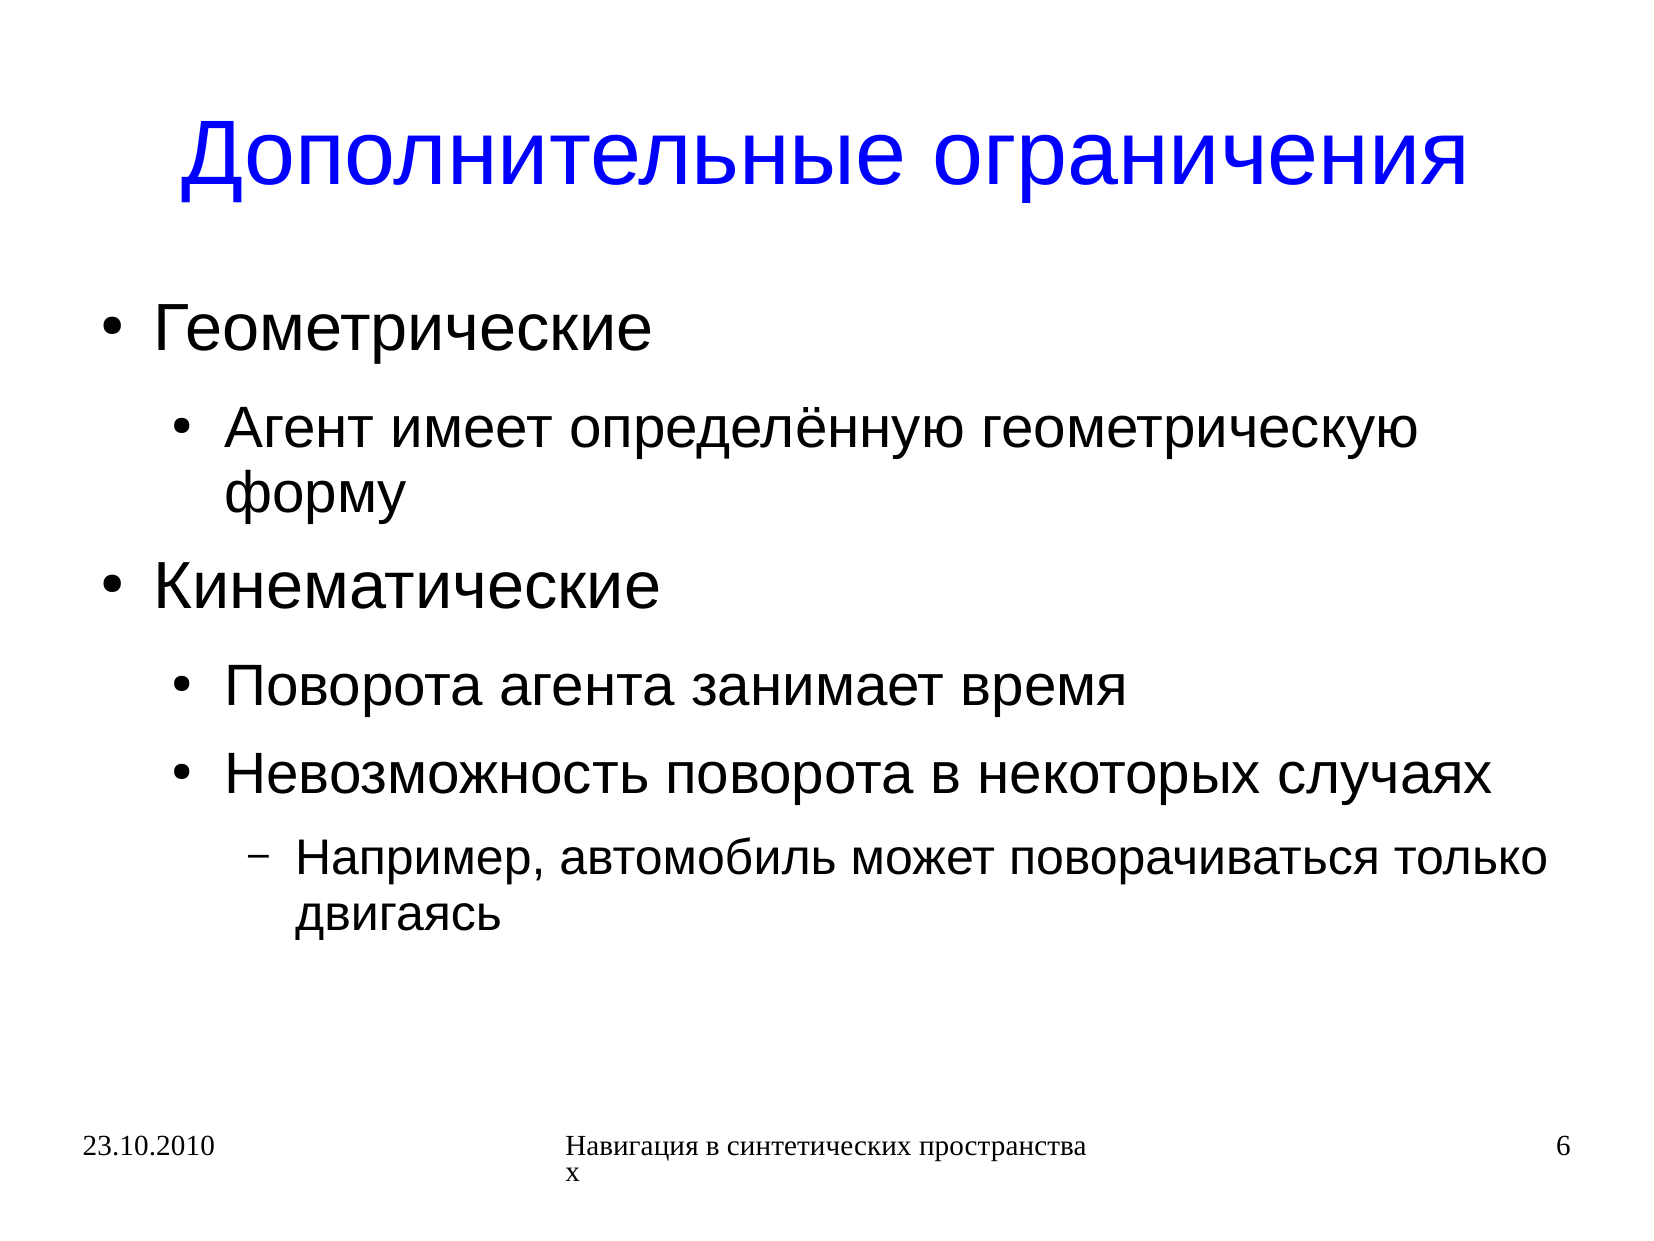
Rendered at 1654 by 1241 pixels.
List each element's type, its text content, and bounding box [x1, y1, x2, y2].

list Геометрические Агент имеет определённую геометрическую форму Кинематические Поворота агента занимает время Невозможность поворота в некоторых случаях Например, автомобиль может поворачиваться только двигаясь [82, 290, 1571, 1109]
title Дополнительные ограничения [82, 49, 1571, 257]
